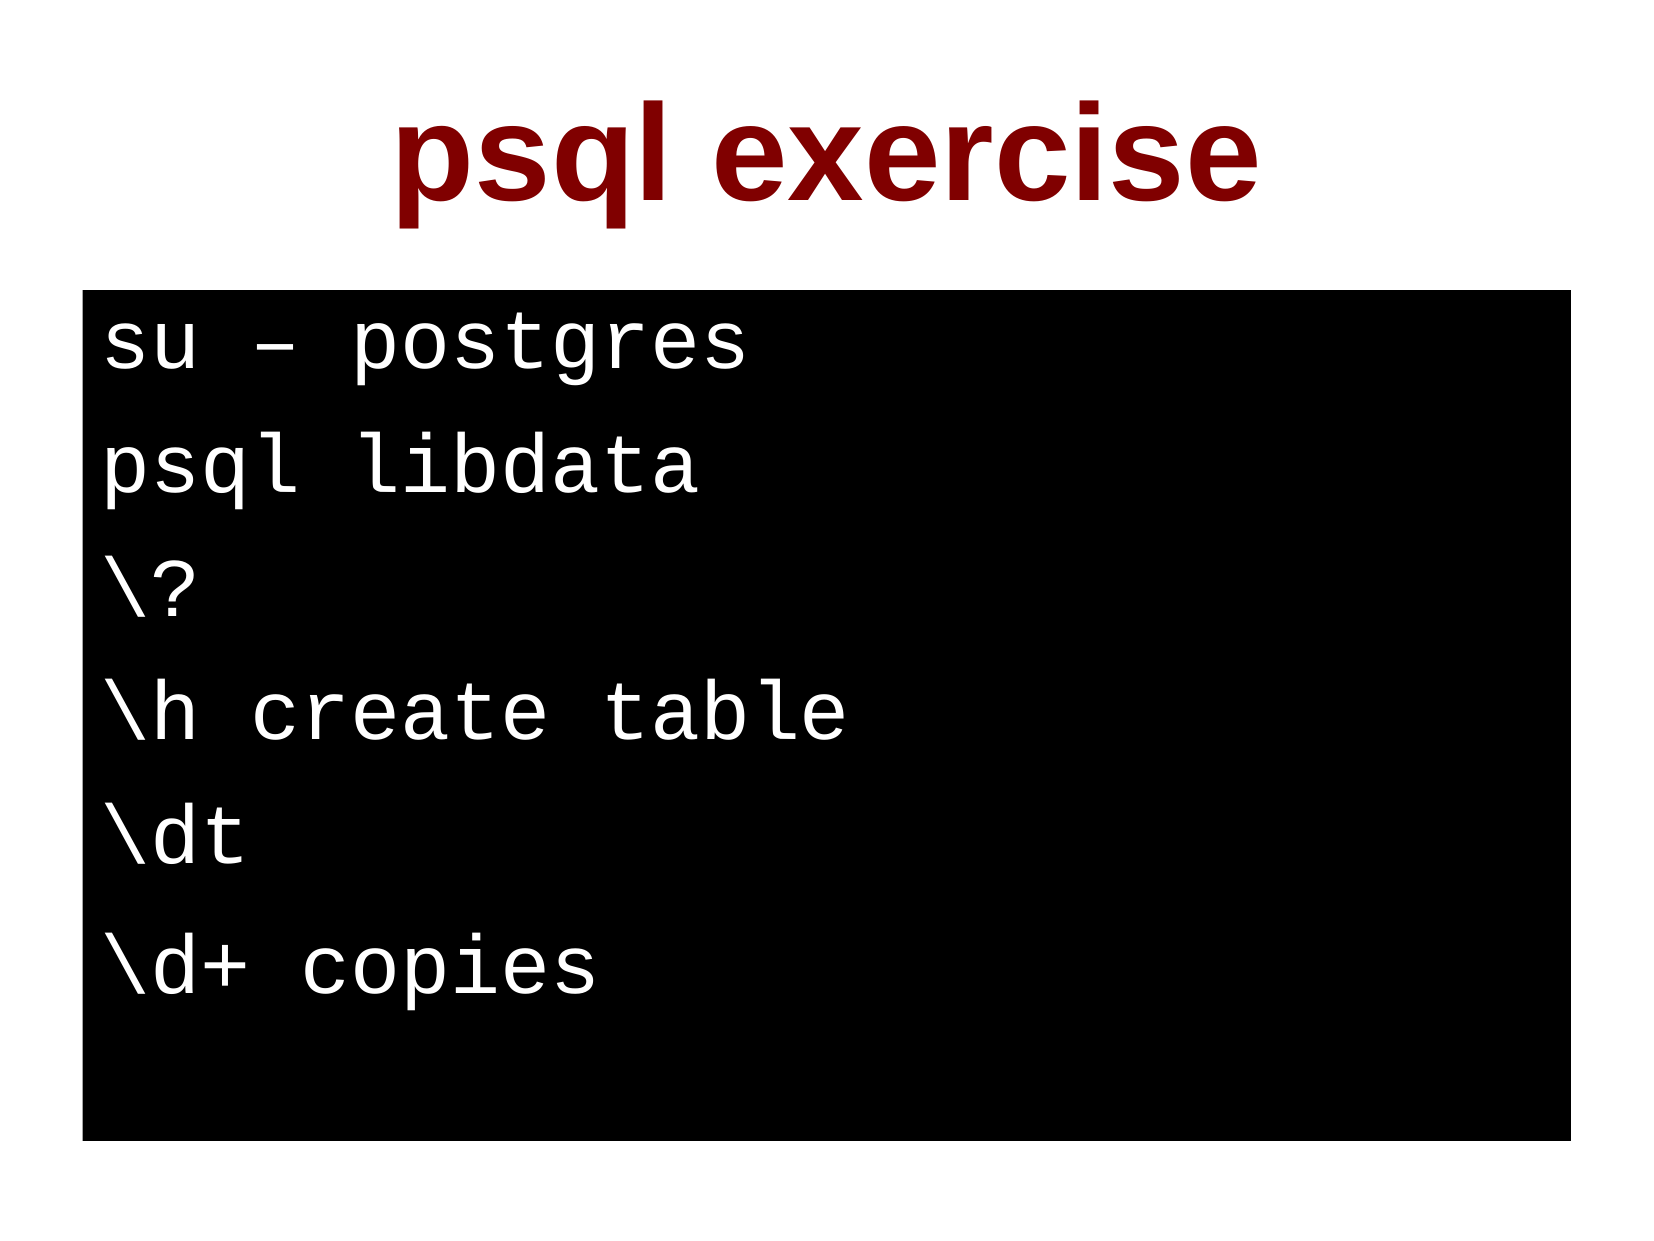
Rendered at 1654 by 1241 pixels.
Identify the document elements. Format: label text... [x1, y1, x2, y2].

list su – postgres psql libdata \? \h create table \dt \d+ copies [82, 290, 1571, 1141]
title psql exercise [82, 49, 1571, 257]
